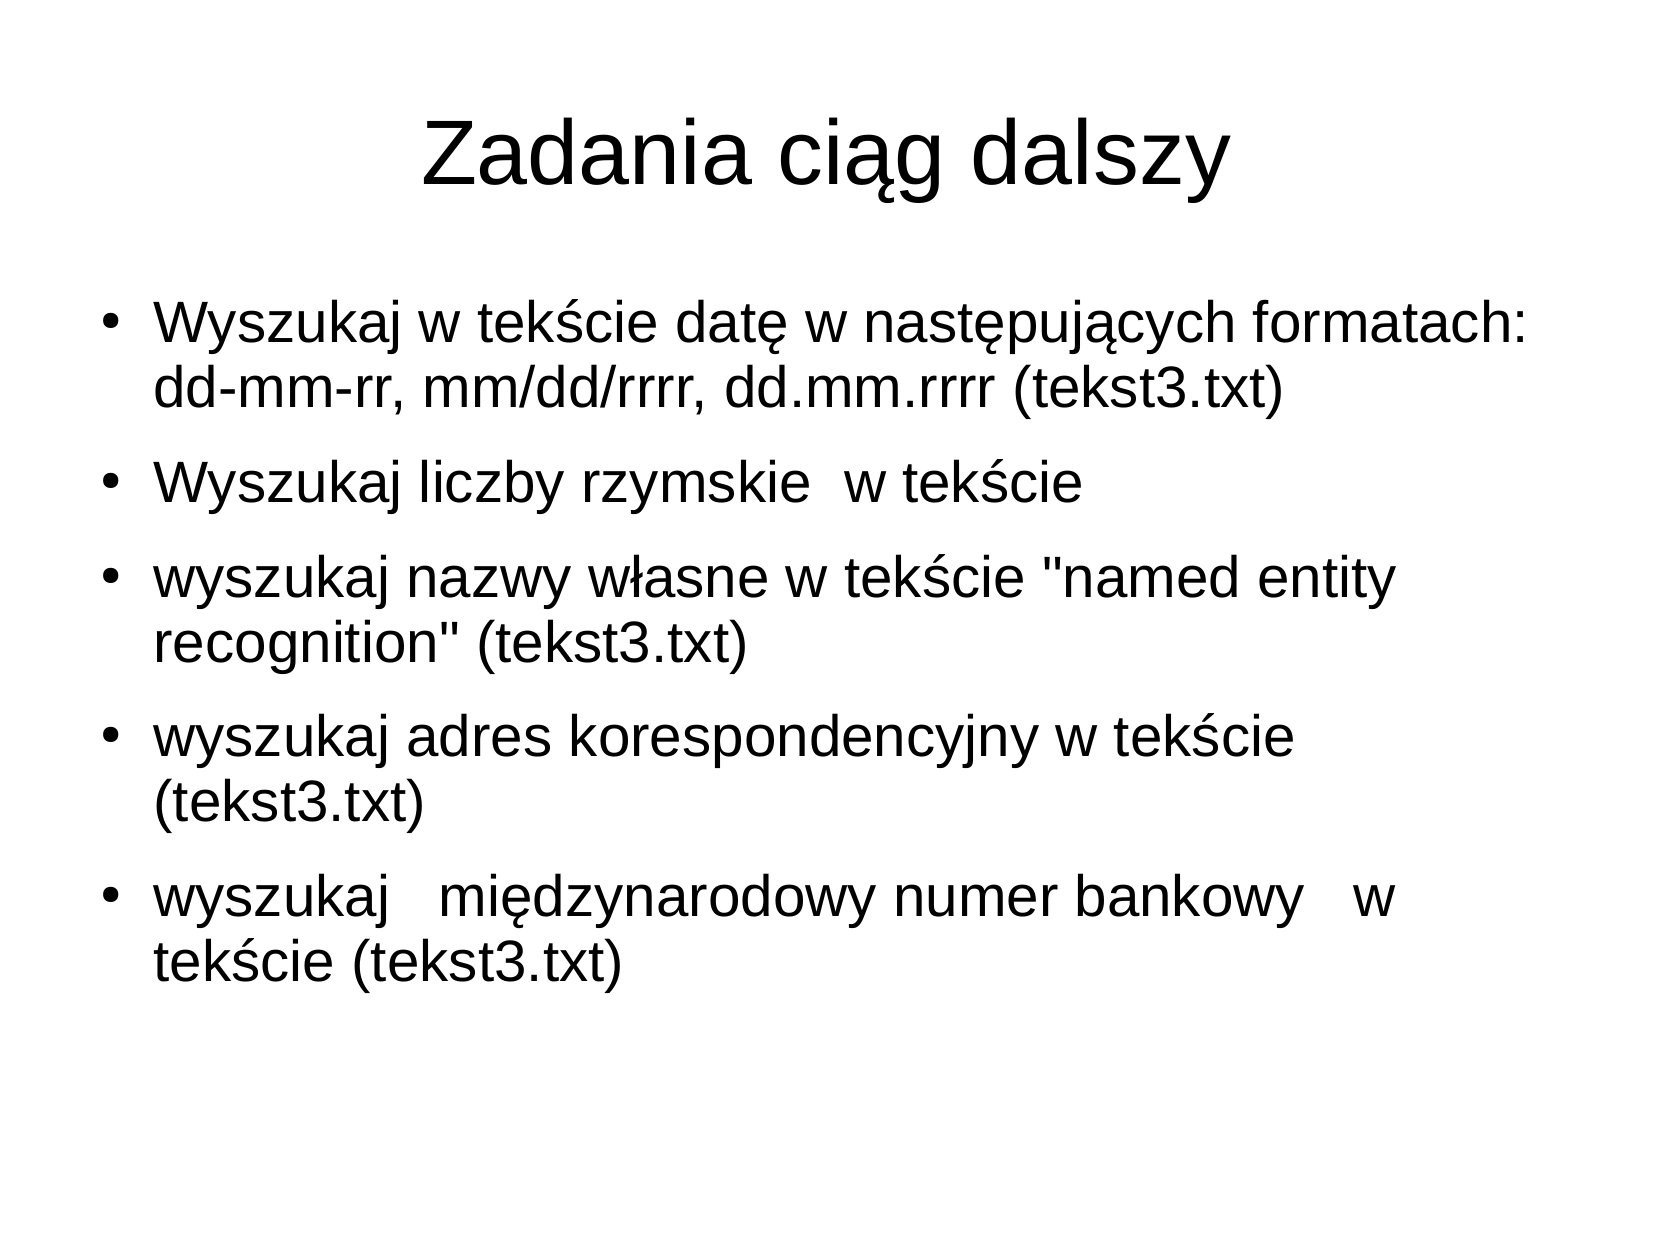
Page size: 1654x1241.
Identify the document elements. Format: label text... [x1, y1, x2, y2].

list Wyszukaj w tekście datę w następujących formatach: dd-mm-rr, mm/dd/rrrr, dd.mm.rrrr (tekst3.txt) Wyszukaj liczby rzymskie w tekście wyszukaj nazwy własne w tekście "named entity recognition" (tekst3.txt) wyszukaj adres korespondencyjny w tekście (tekst3.txt) wyszukaj międzynarodowy numer bankowy w tekście (tekst3.txt) [82, 290, 1571, 1010]
title Zadania ciąg dalszy [82, 49, 1571, 257]
